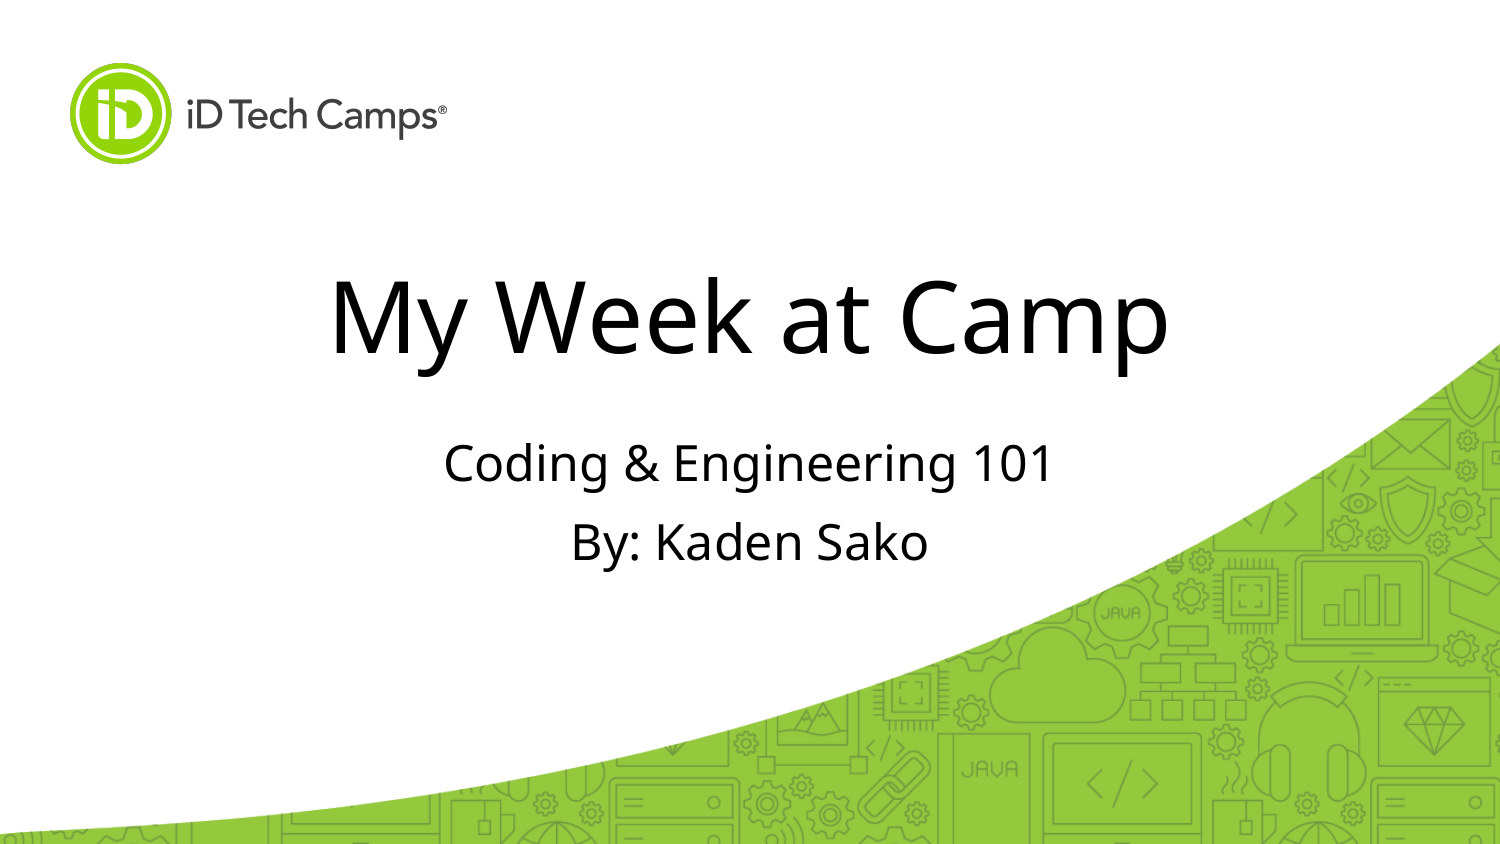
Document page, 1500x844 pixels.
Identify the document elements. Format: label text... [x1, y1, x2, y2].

text_box By: Kaden Sako [12, 474, 1488, 606]
text_box My Week at Camp [51, 205, 1449, 395]
text_box Coding & Engineering 101 [12, 395, 1488, 474]
picture [0, 0, 1500, 844]
